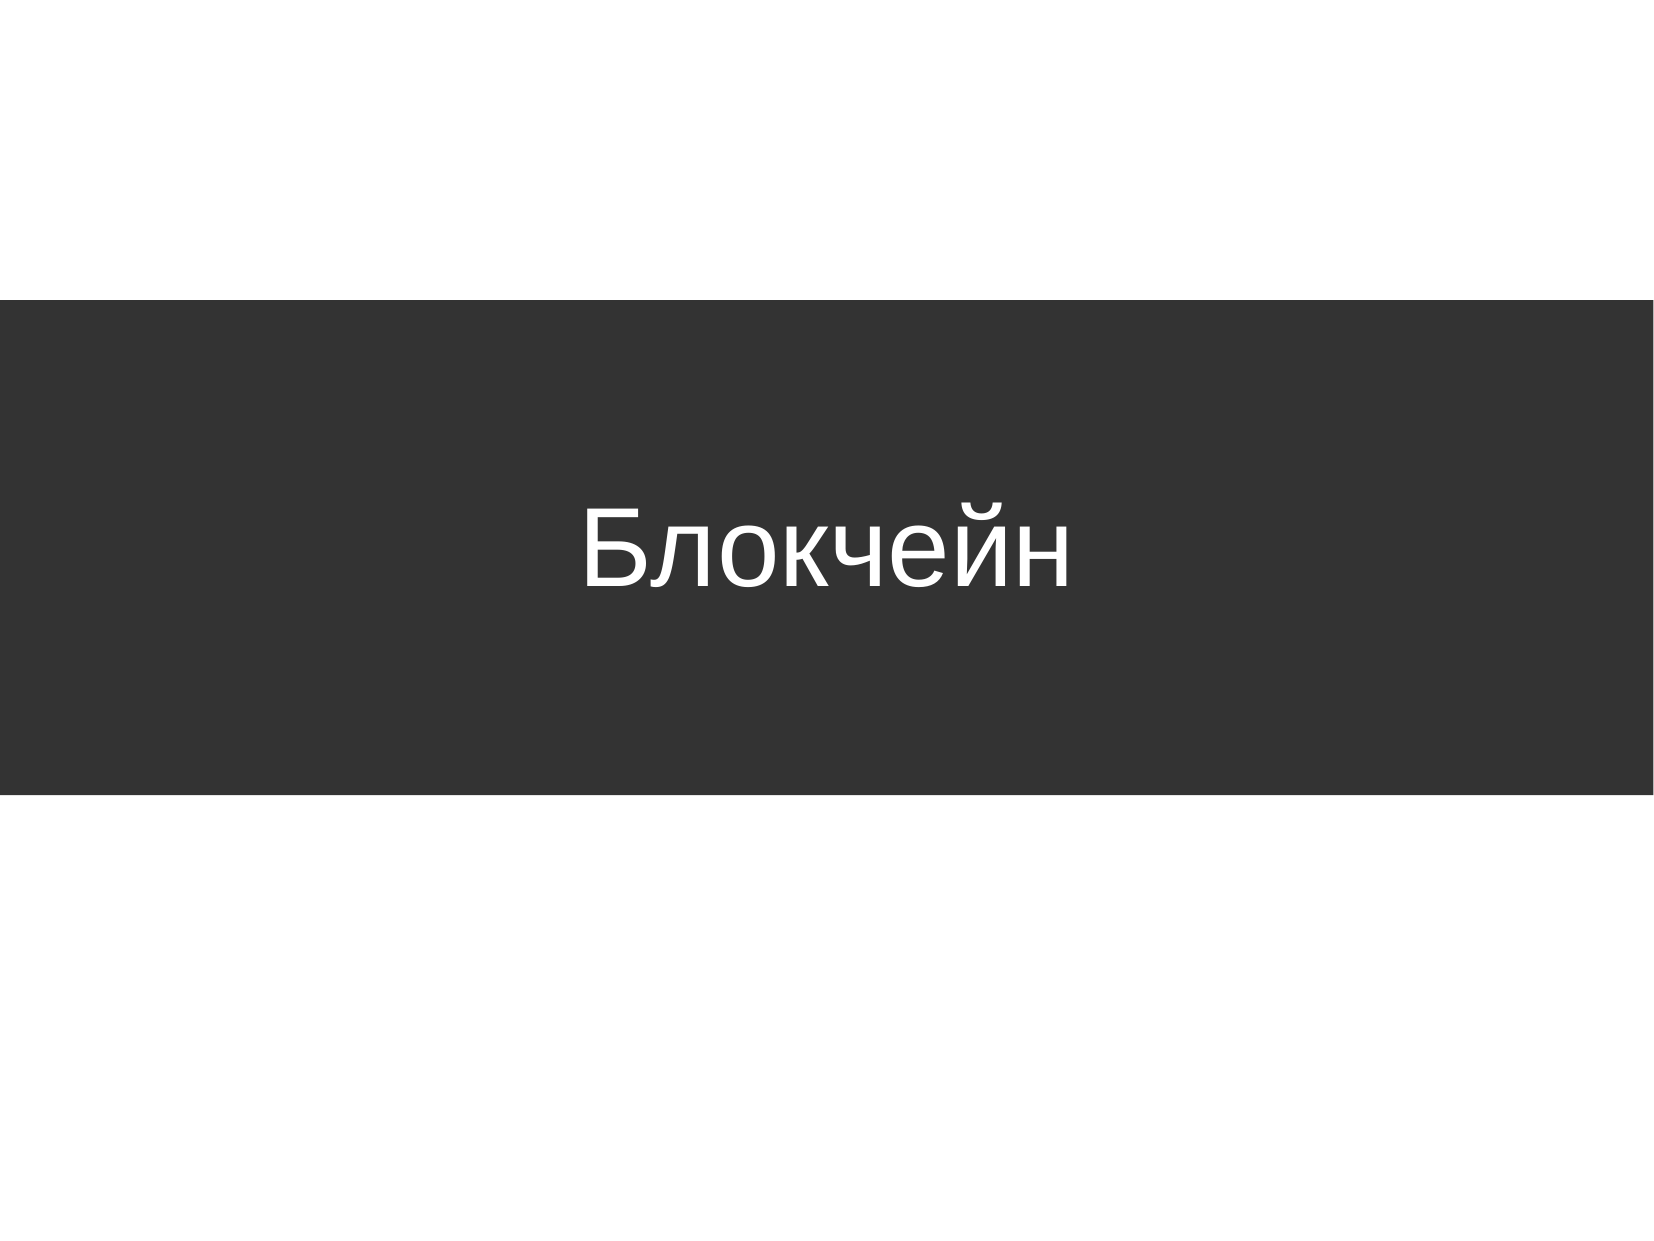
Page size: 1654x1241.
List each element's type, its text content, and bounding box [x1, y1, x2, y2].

subtitle Блокчейн [0, 300, 1654, 796]
